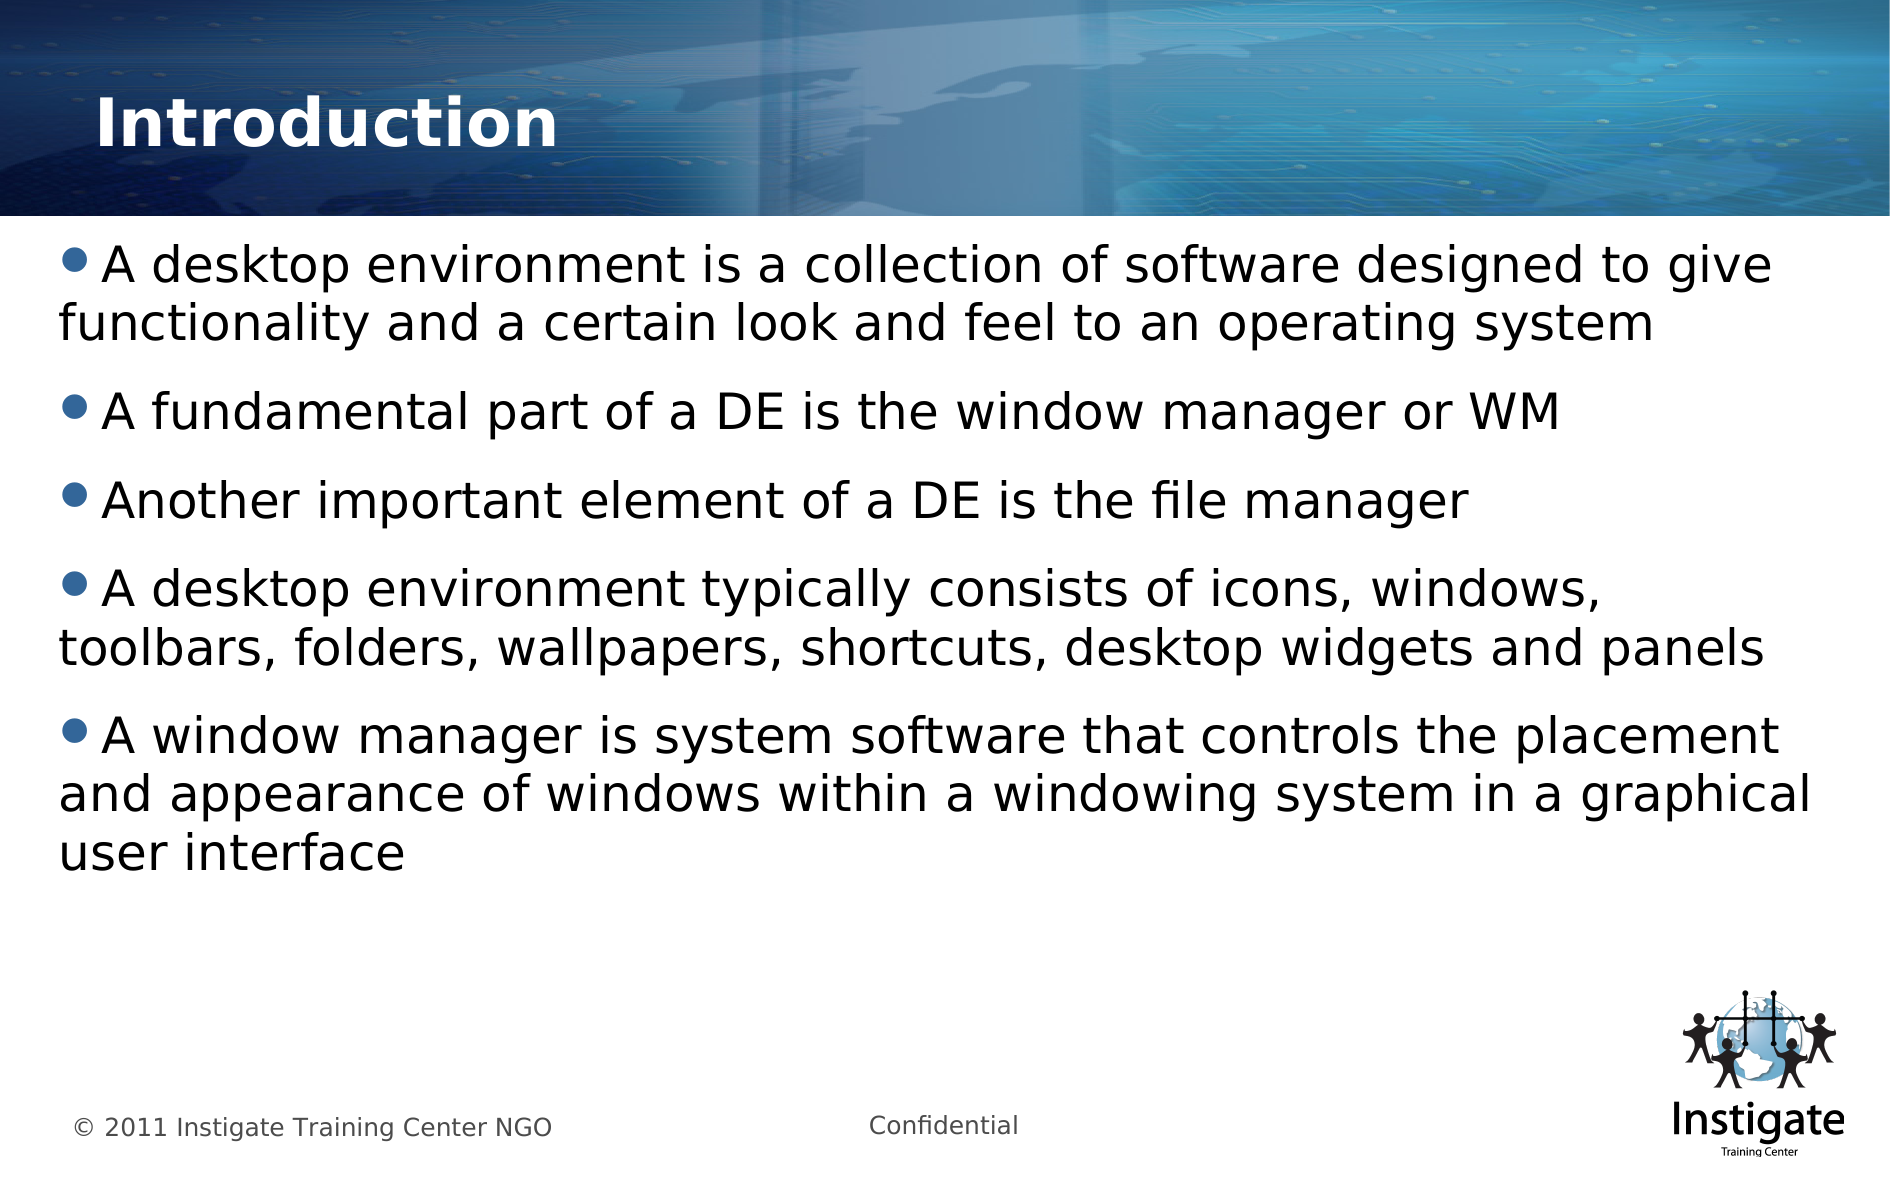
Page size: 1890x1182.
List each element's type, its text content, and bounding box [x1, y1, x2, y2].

picture [1674, 990, 1844, 1157]
picture [0, 0, 1890, 216]
title Introduction [94, 54, 1793, 210]
list A desktop environment is a collection of software designed to give functionality and a certain look and feel to an operating system A fundamental part of a DE is the window manager or WM Another important element of a DE is the file manager A desktop environment typically consists of icons, windows, toolbars, folders, wallpapers, shortcuts, desktop widgets and panels A window manager is system software that controls the placement and appearance of windows within a windowing system in a graphical user interface [59, 236, 1831, 1001]
